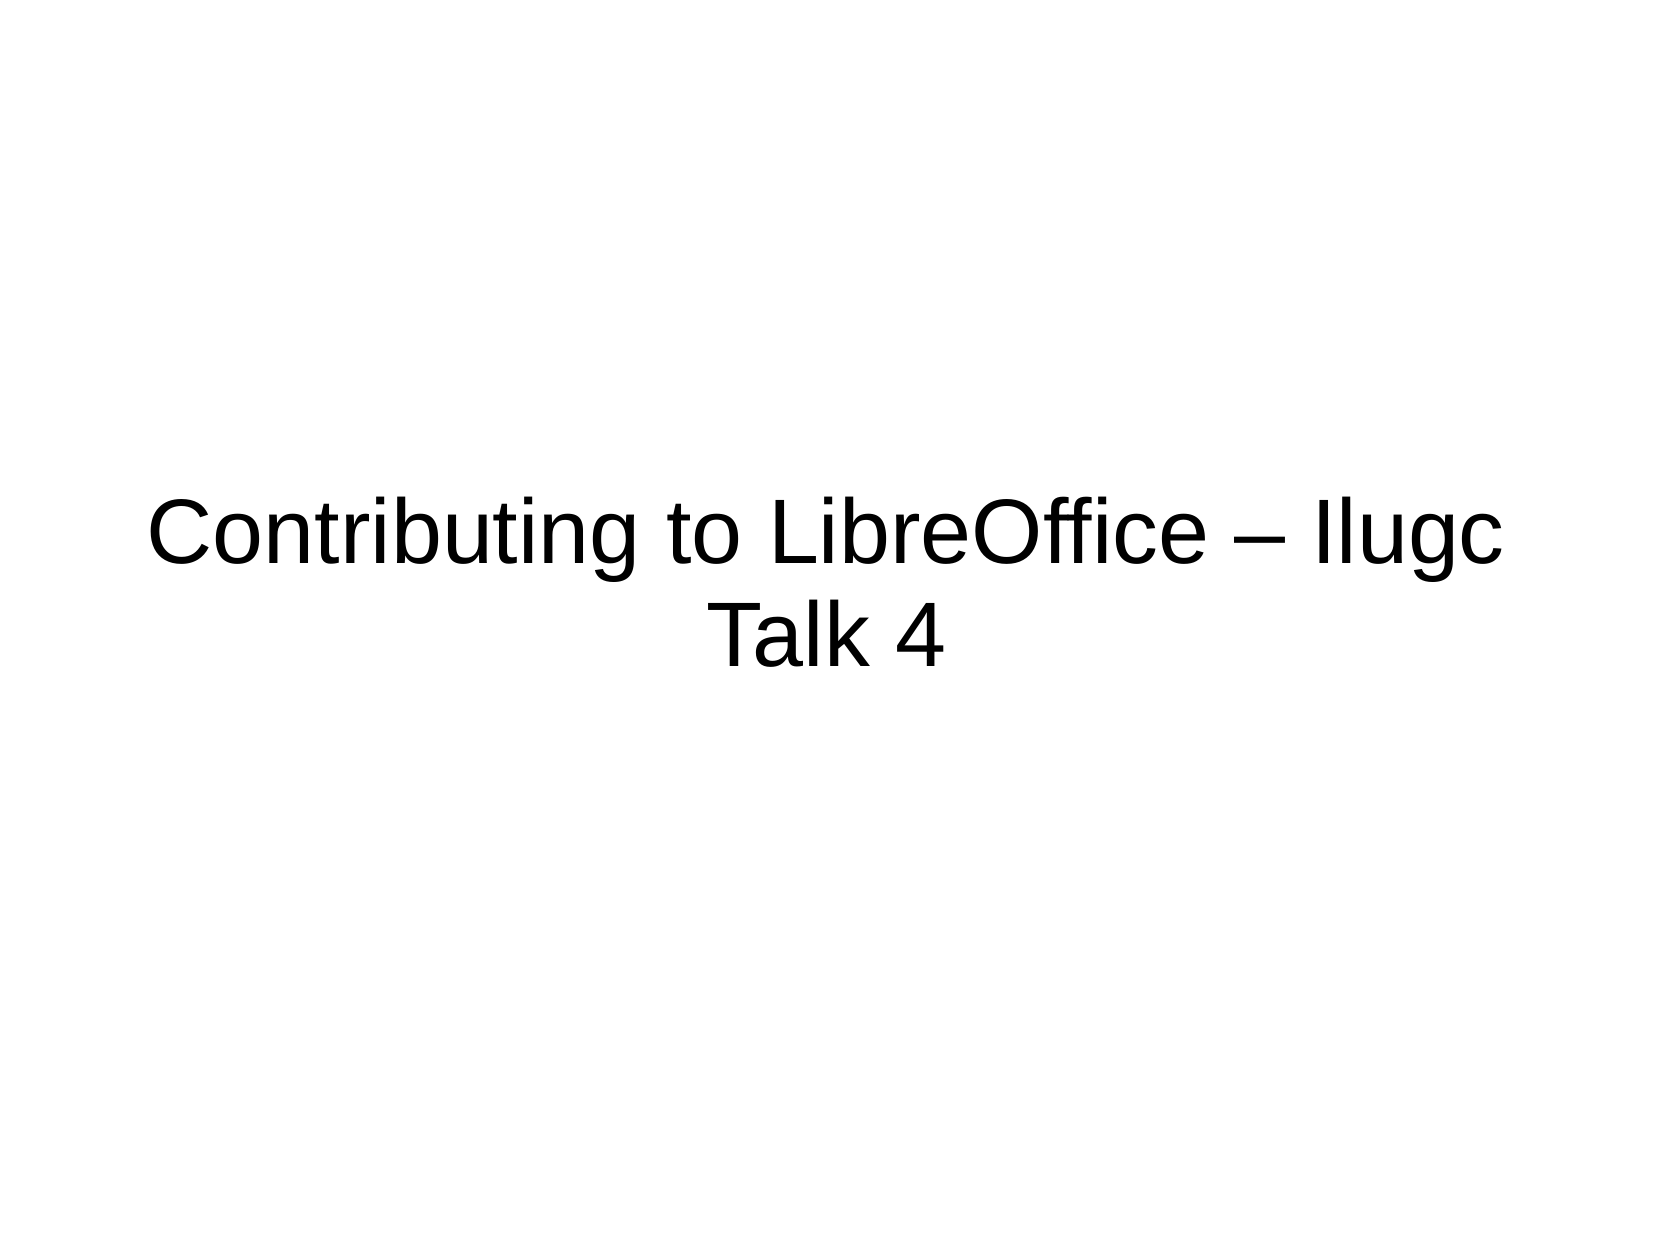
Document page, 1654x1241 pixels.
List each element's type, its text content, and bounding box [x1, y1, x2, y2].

title Contributing to LibreOffice – Ilugc Talk 4 [82, 429, 1571, 738]
